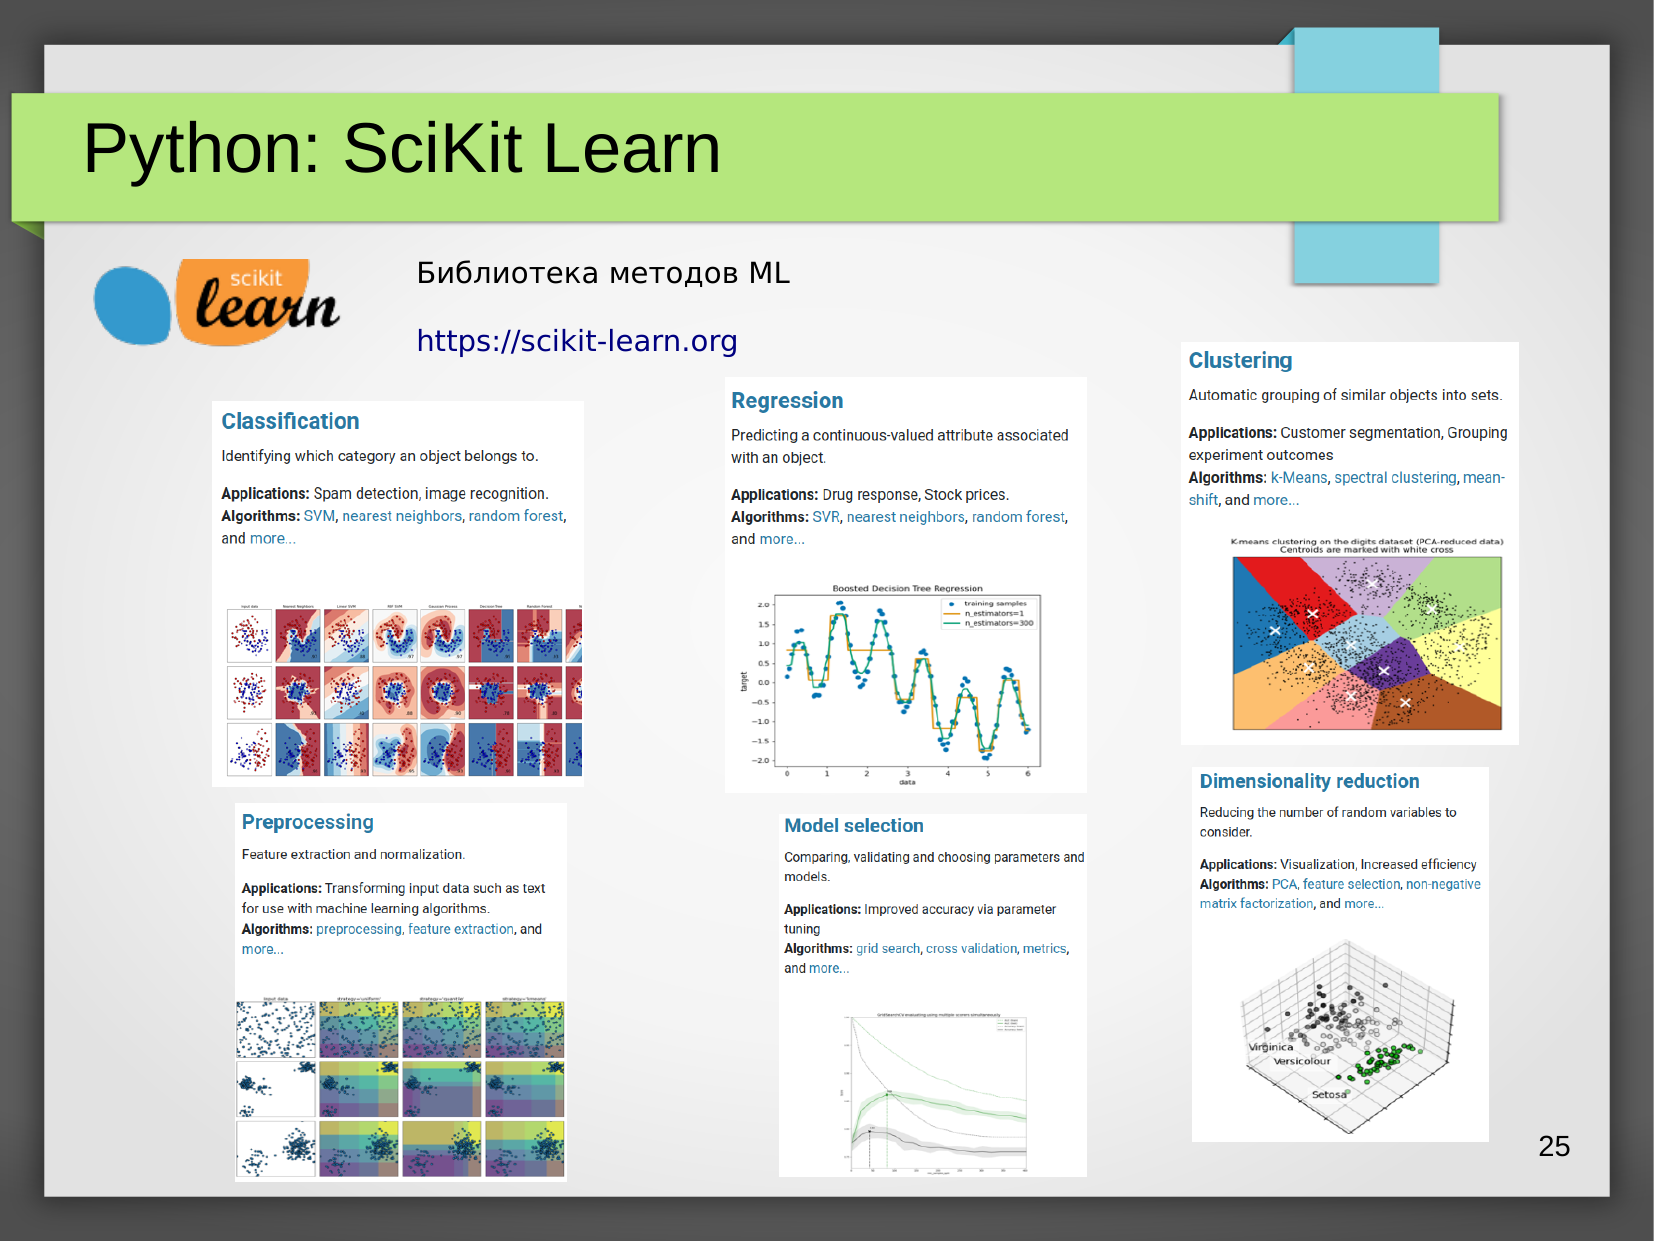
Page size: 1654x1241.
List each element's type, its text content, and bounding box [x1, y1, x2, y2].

text_box Библиотека методов ML https://scikit-learn.org [401, 248, 1111, 367]
picture [0, 0, 1654, 1241]
title Python: SciKit Learn [82, 106, 1264, 190]
